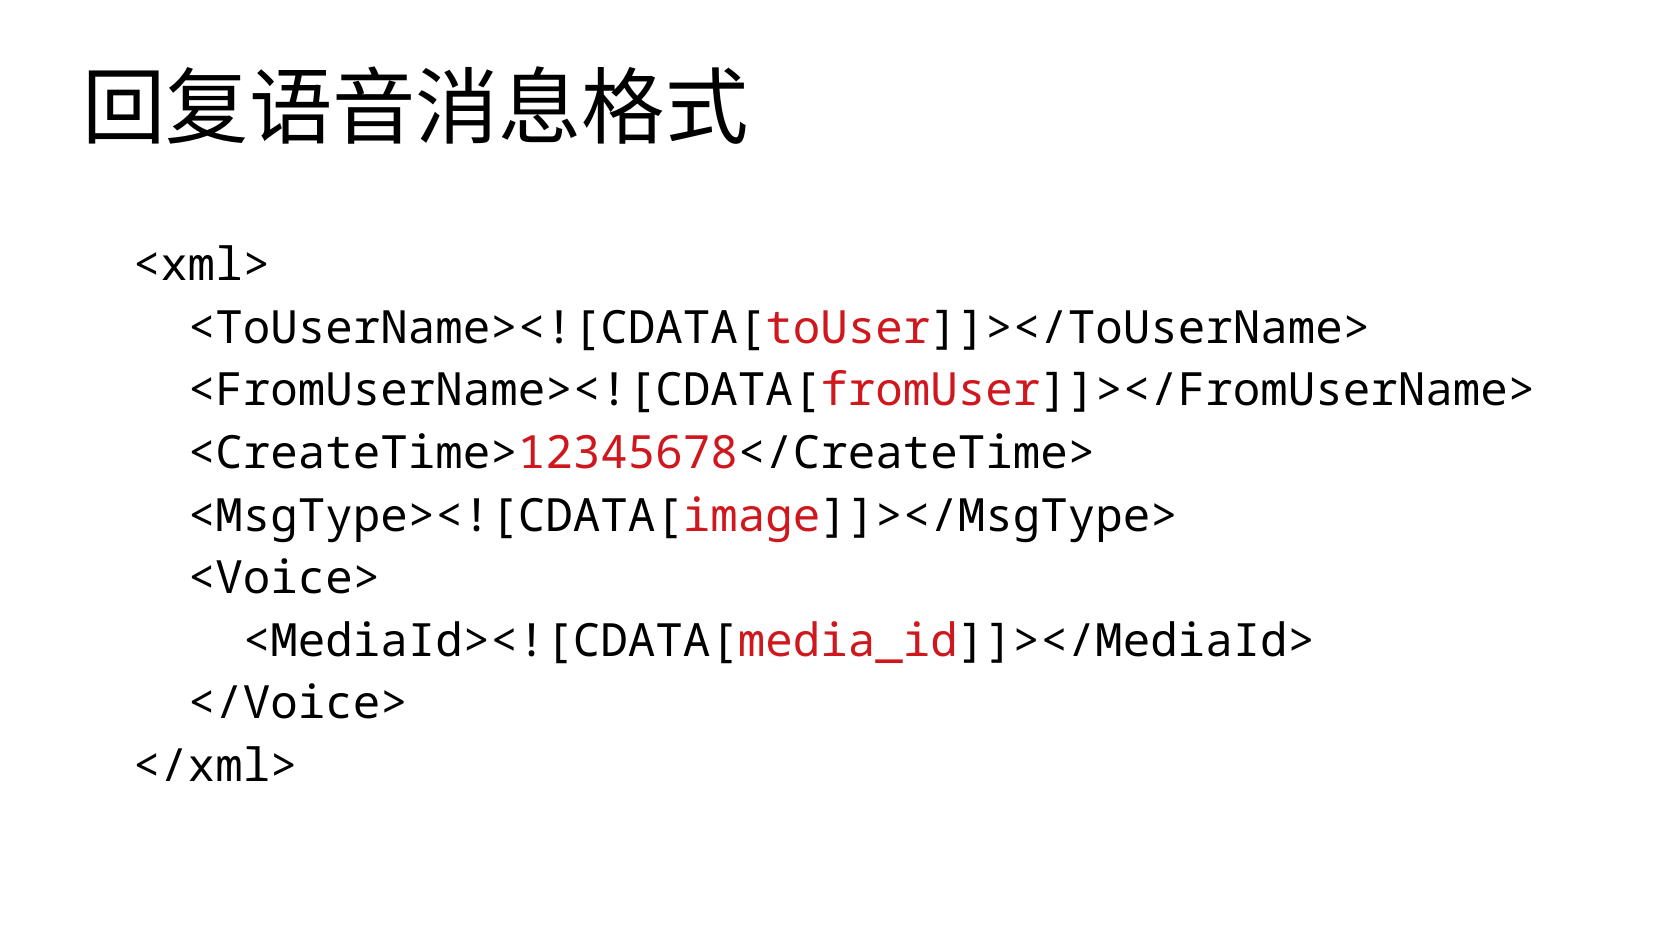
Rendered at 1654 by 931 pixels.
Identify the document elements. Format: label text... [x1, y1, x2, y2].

title 回复语音消息格式 [82, 37, 1571, 166]
text_box <xml> <ToUserName><![CDATA[toUser]]></ToUserName> <FromUserName><![CDATA[fromUser]]></FromUserName> <CreateTime>12345678</CreateTime> <MsgType><![CDATA[image]]></MsgType> <Voice> <MediaId><![CDATA[media_id]]></MediaId> </Voice> </xml> [118, 224, 1619, 745]
